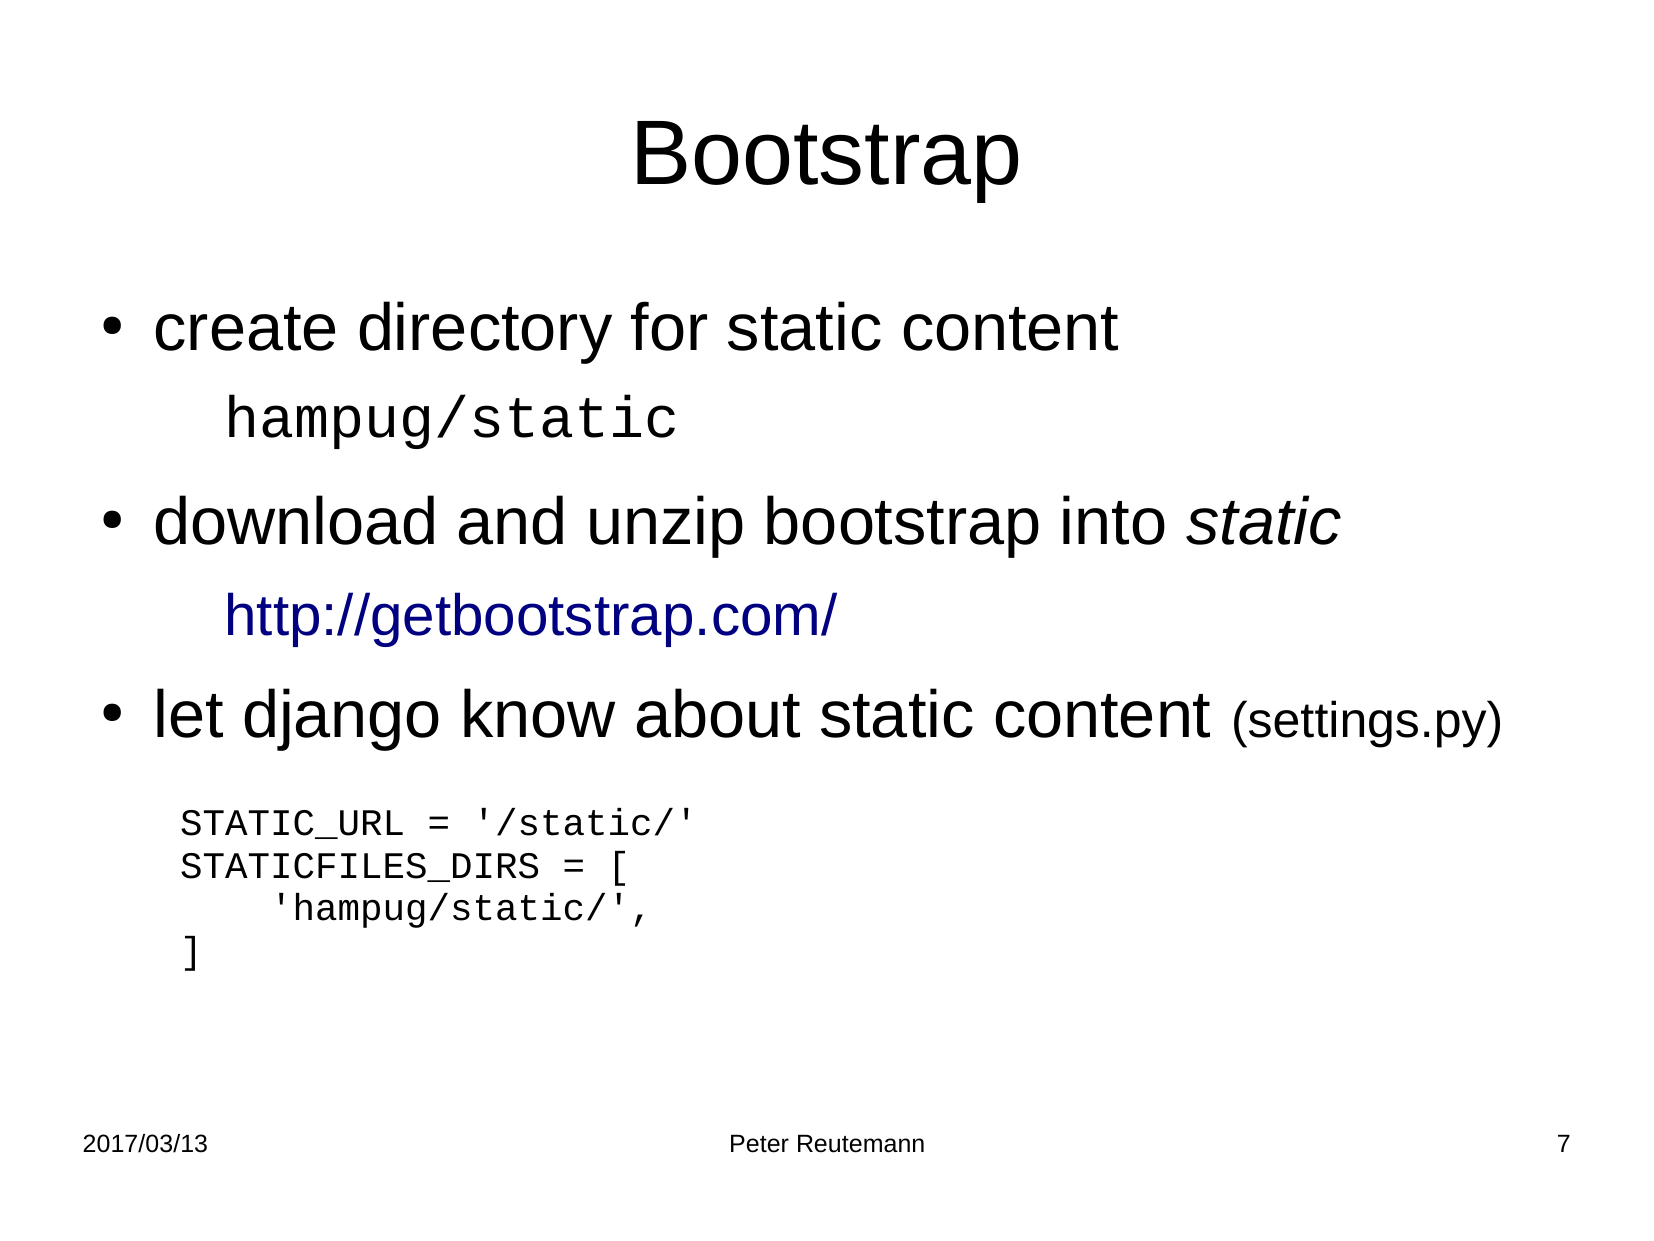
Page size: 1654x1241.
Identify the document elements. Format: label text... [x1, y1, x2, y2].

text_box STATIC_URL = '/static/' STATICFILES_DIRS = [ 'hampug/static/', ] [165, 797, 1329, 1026]
title Bootstrap [82, 49, 1571, 257]
list create directory for static content hampug/static download and unzip bootstrap into static http://getbootstrap.com/ let django know about static content (settings.py) [82, 290, 1571, 1010]
